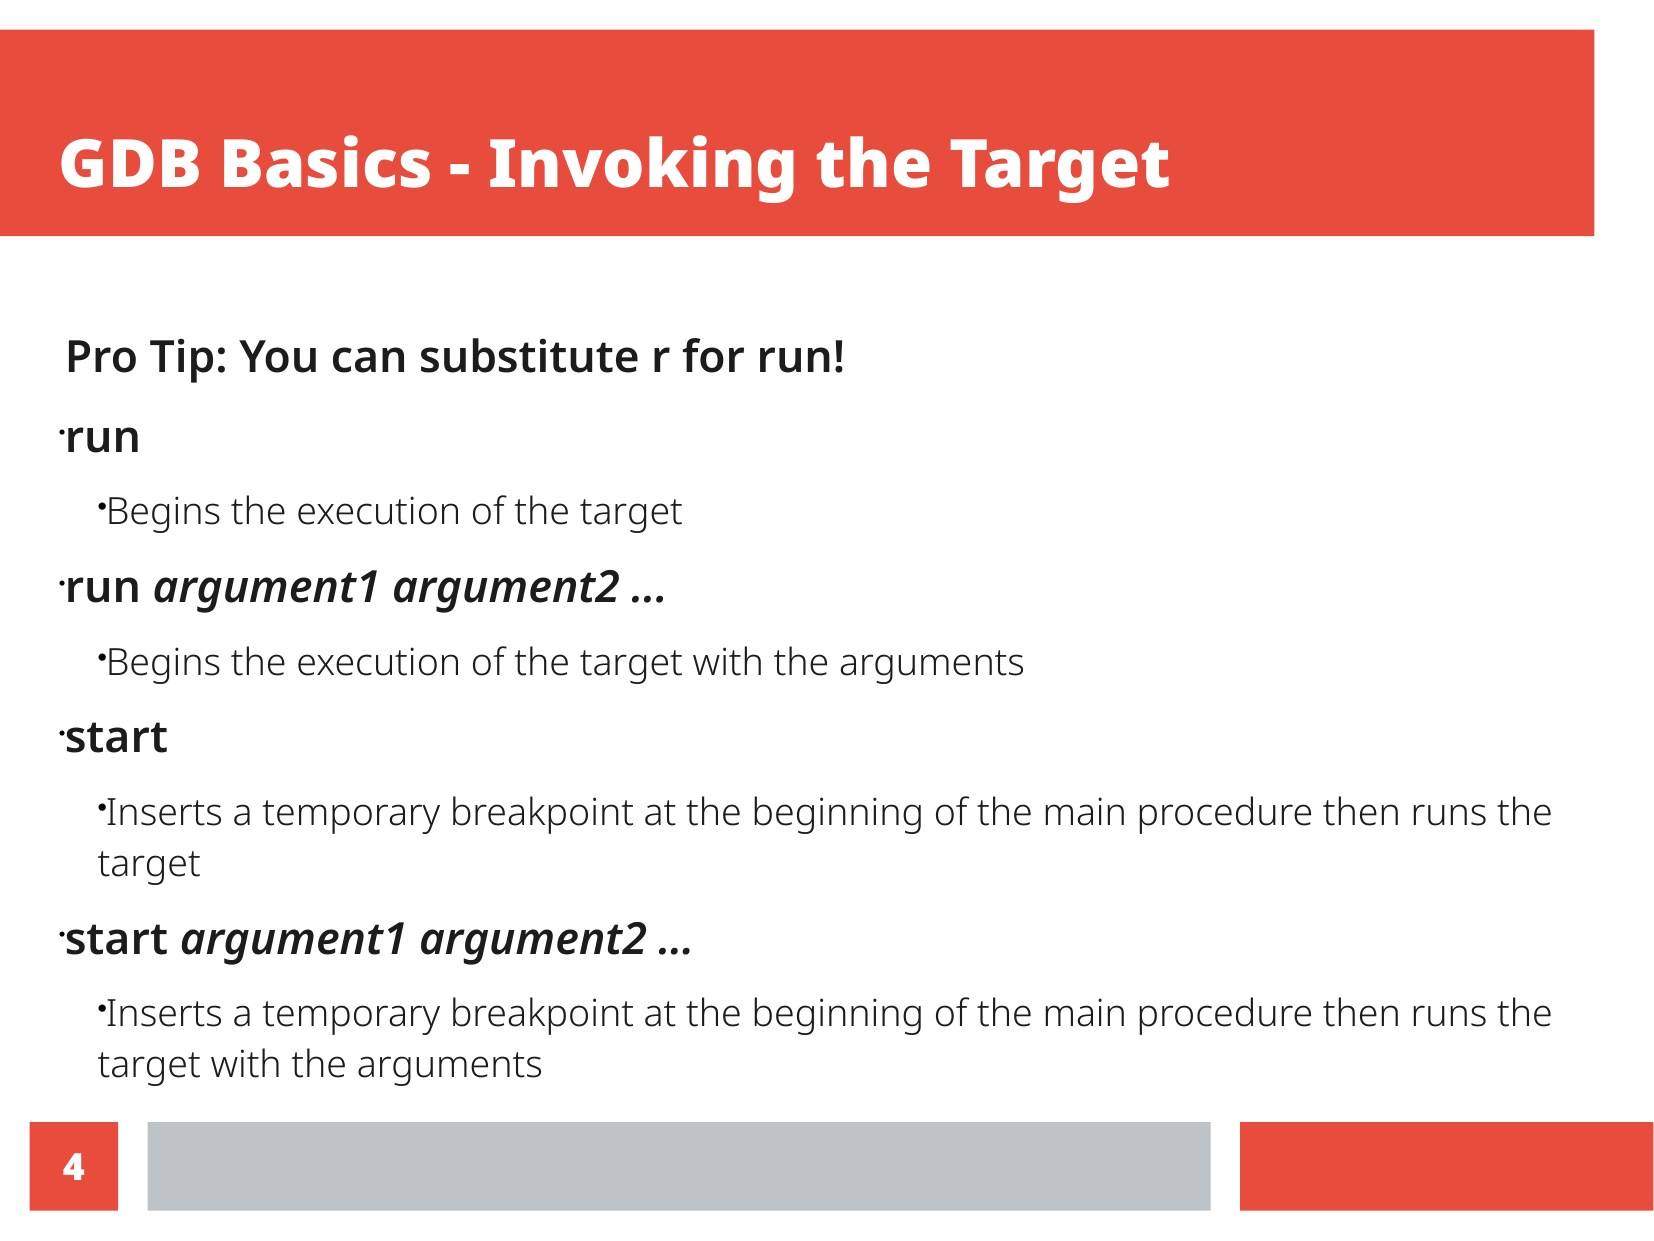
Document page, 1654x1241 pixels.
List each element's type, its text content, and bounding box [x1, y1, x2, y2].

title GDB Basics - Invoking the Target [59, 59, 1595, 207]
list Pro Tip: You can substitute r for run! run Begins the execution of the target run argument1 argument2 ... Begins the execution of the target with the arguments start Inserts a temporary breakpoint at the beginning of the main procedure then runs the target start argument1 argument2 … Inserts a temporary breakpoint at the beginning of the main procedure then runs the target with the arguments [59, 324, 1565, 1093]
